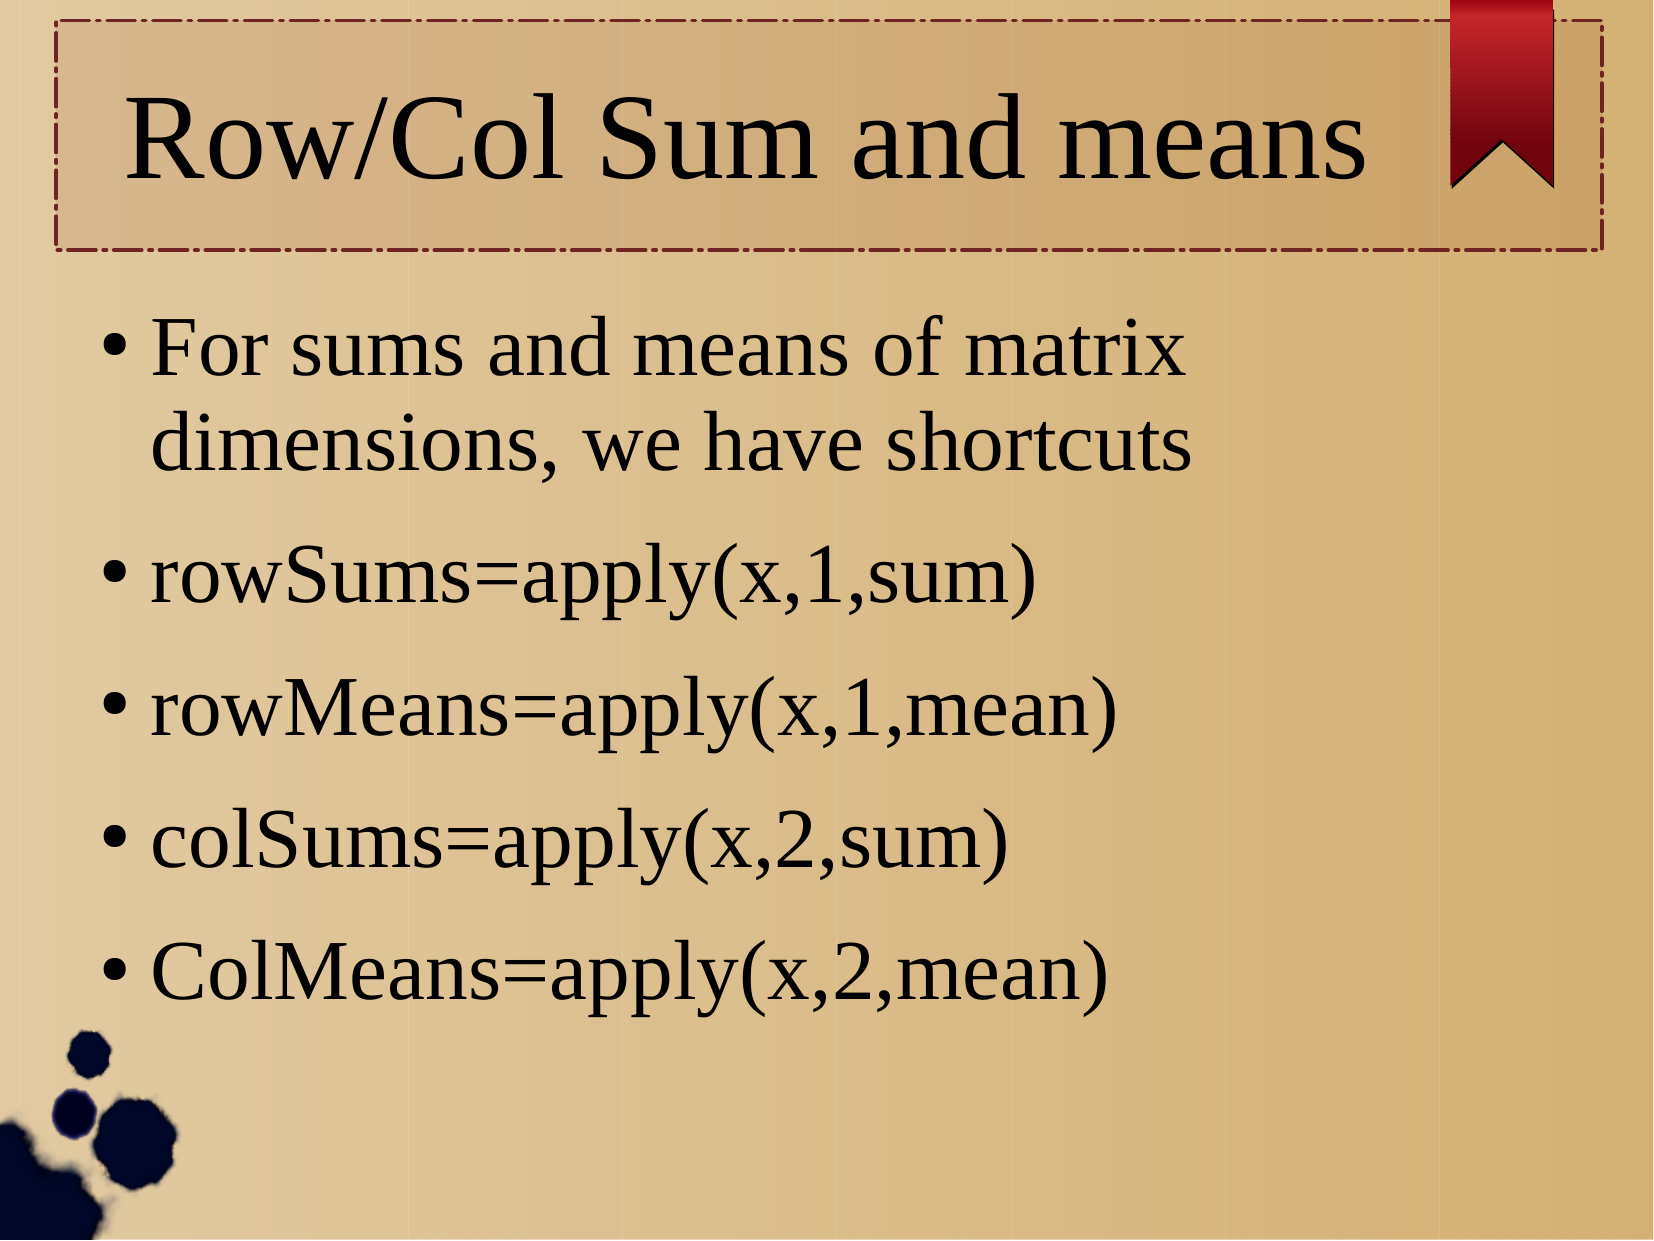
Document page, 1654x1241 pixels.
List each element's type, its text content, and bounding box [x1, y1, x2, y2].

title Row/Col Sum and means [82, 47, 1412, 229]
list For sums and means of matrix dimensions, we have shortcuts rowSums=apply(x,1,sum) rowMeans=apply(x,1,mean) colSums=apply(x,2,sum) ColMeans=apply(x,2,mean) [82, 299, 1571, 1019]
